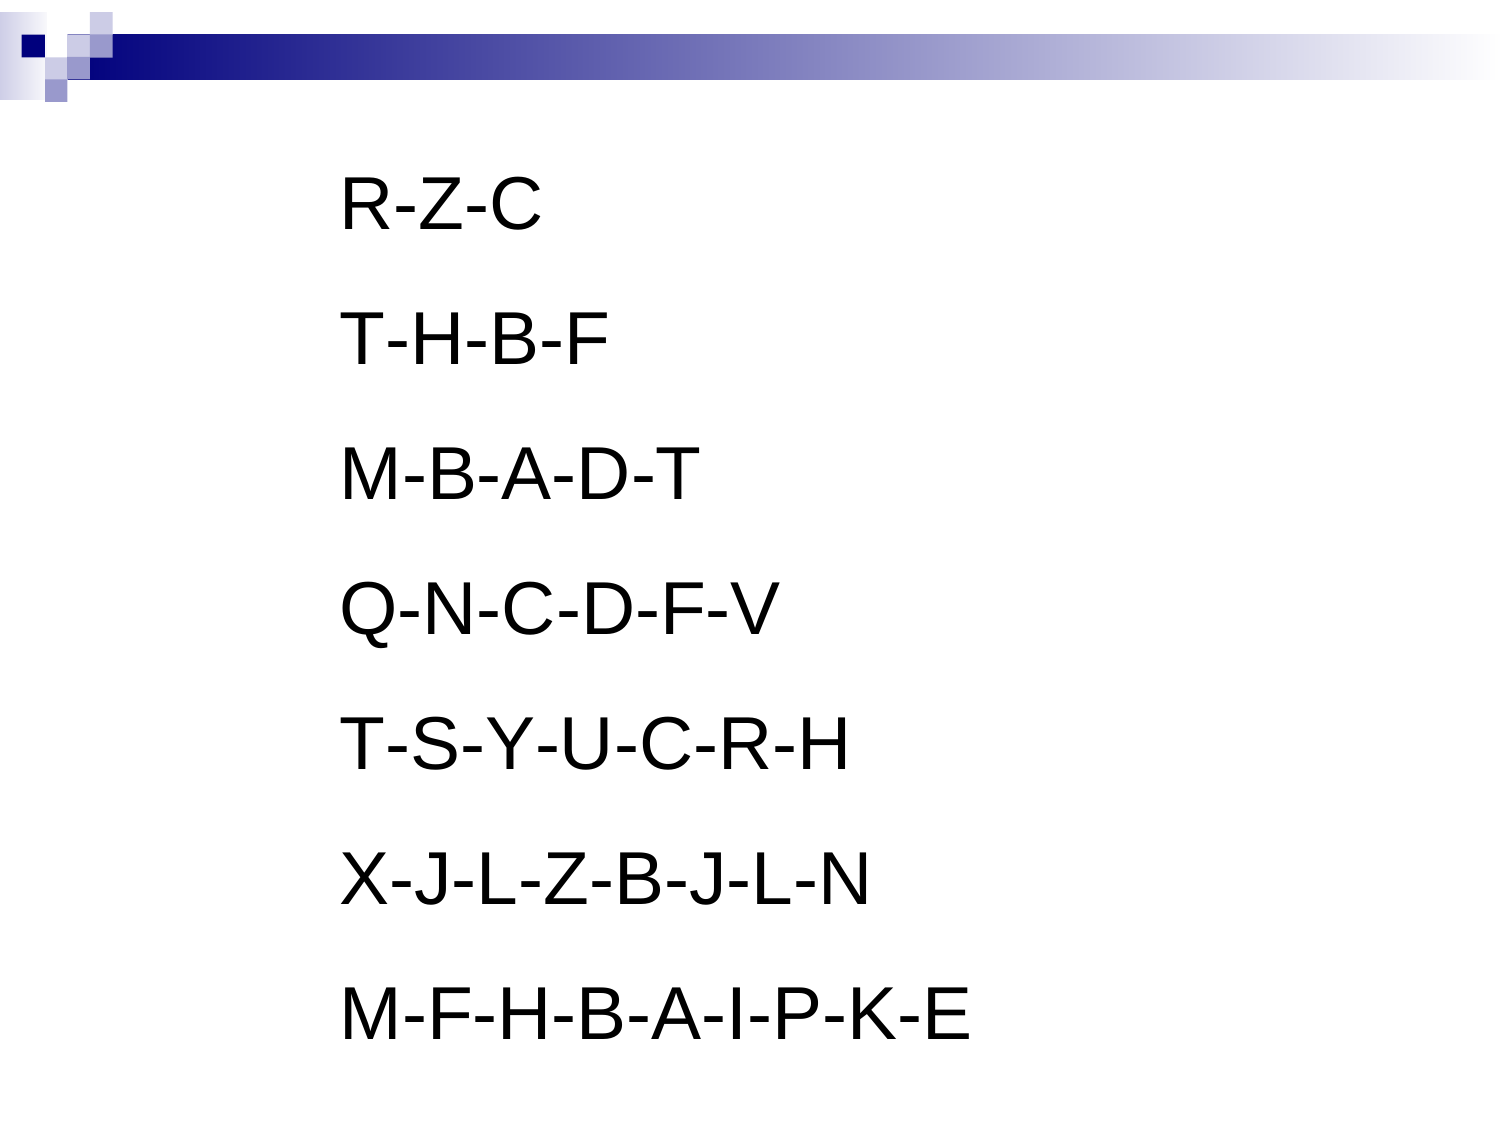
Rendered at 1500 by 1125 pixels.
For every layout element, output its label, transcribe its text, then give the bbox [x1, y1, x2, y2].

text_box R-Z-C T-H-B-F M-B-A-D-T Q-N-C-D-F-V T-S-Y-U-C-R-H X-J-L-Z-B-J-L-N M-F-H-B-A-I-P-K-E [324, 101, 1232, 1063]
